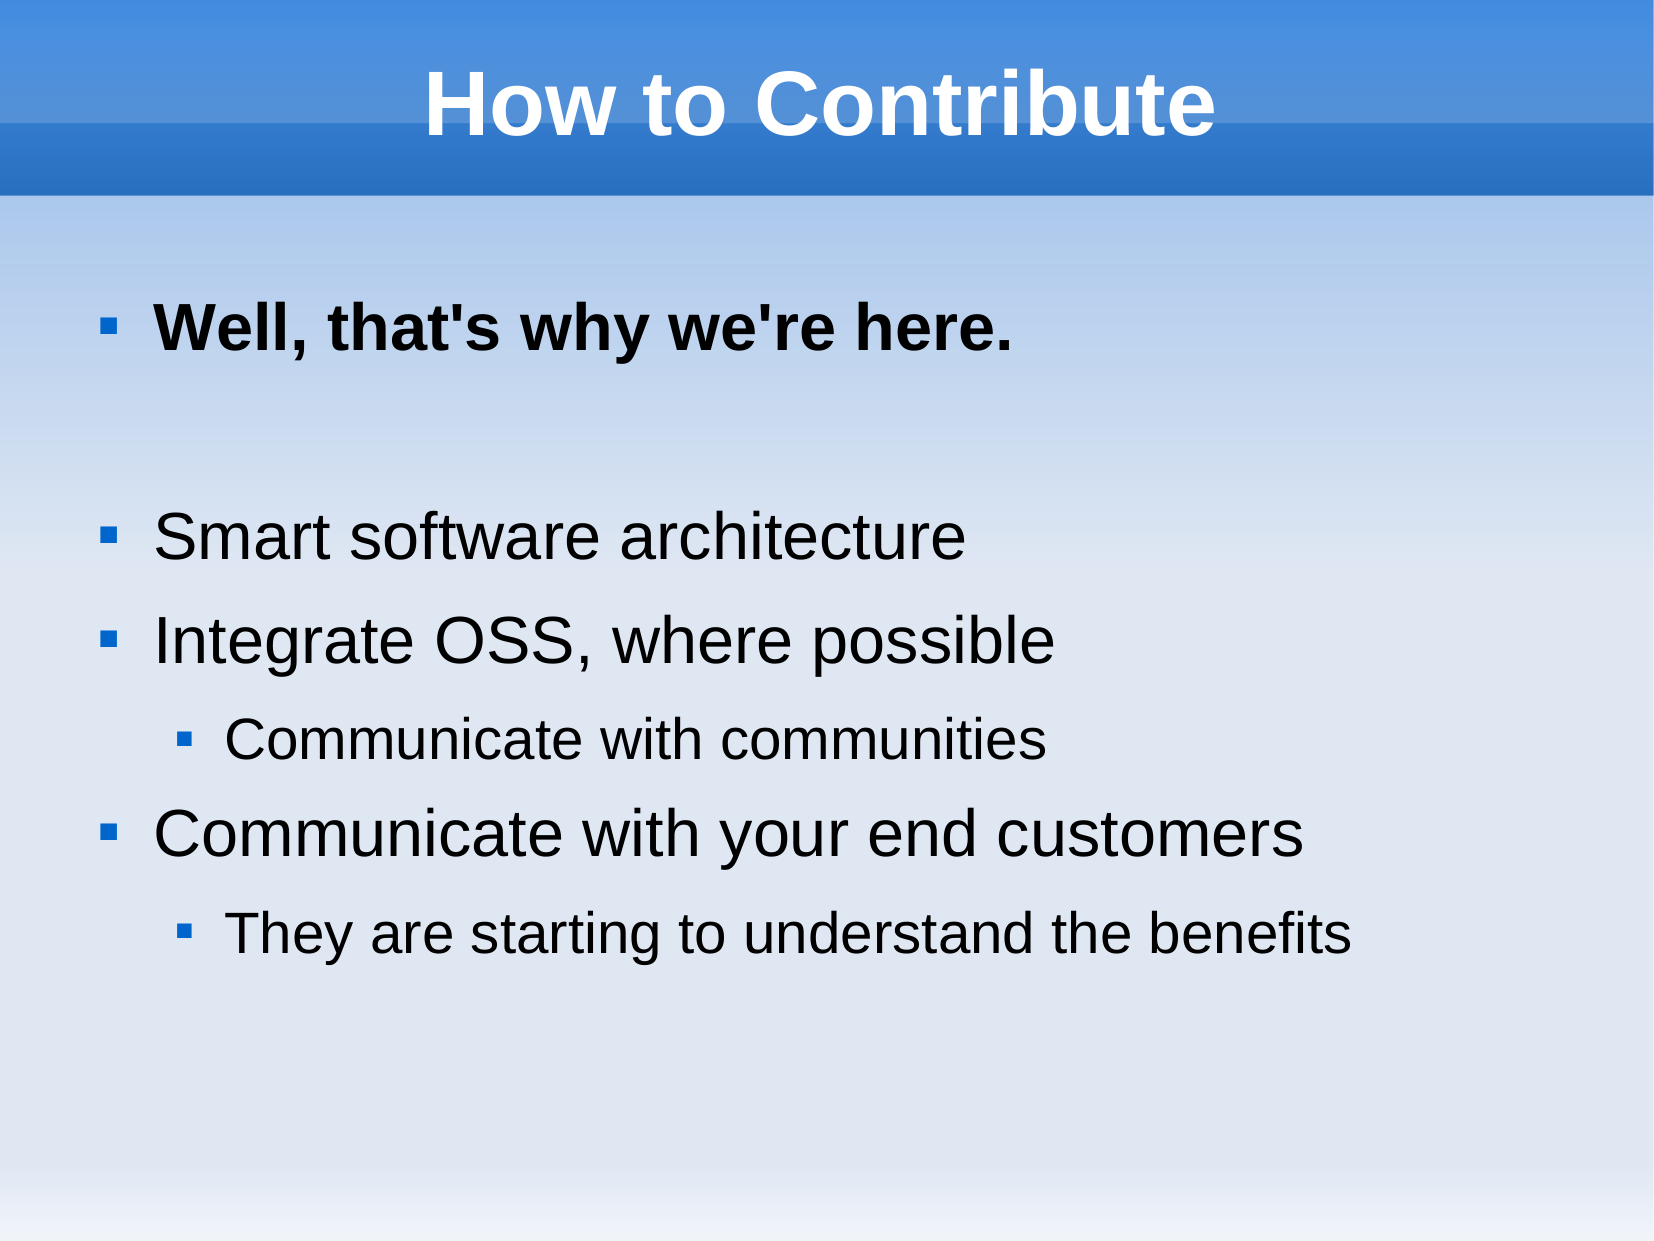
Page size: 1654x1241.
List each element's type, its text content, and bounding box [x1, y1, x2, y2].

title How to Contribute [76, 7, 1565, 200]
picture [0, 0, 1654, 1241]
list Well, that's why we're here. Smart software architecture Integrate OSS, where possible Communicate with communities Communicate with your end customers They are starting to understand the benefits [82, 290, 1571, 1094]
